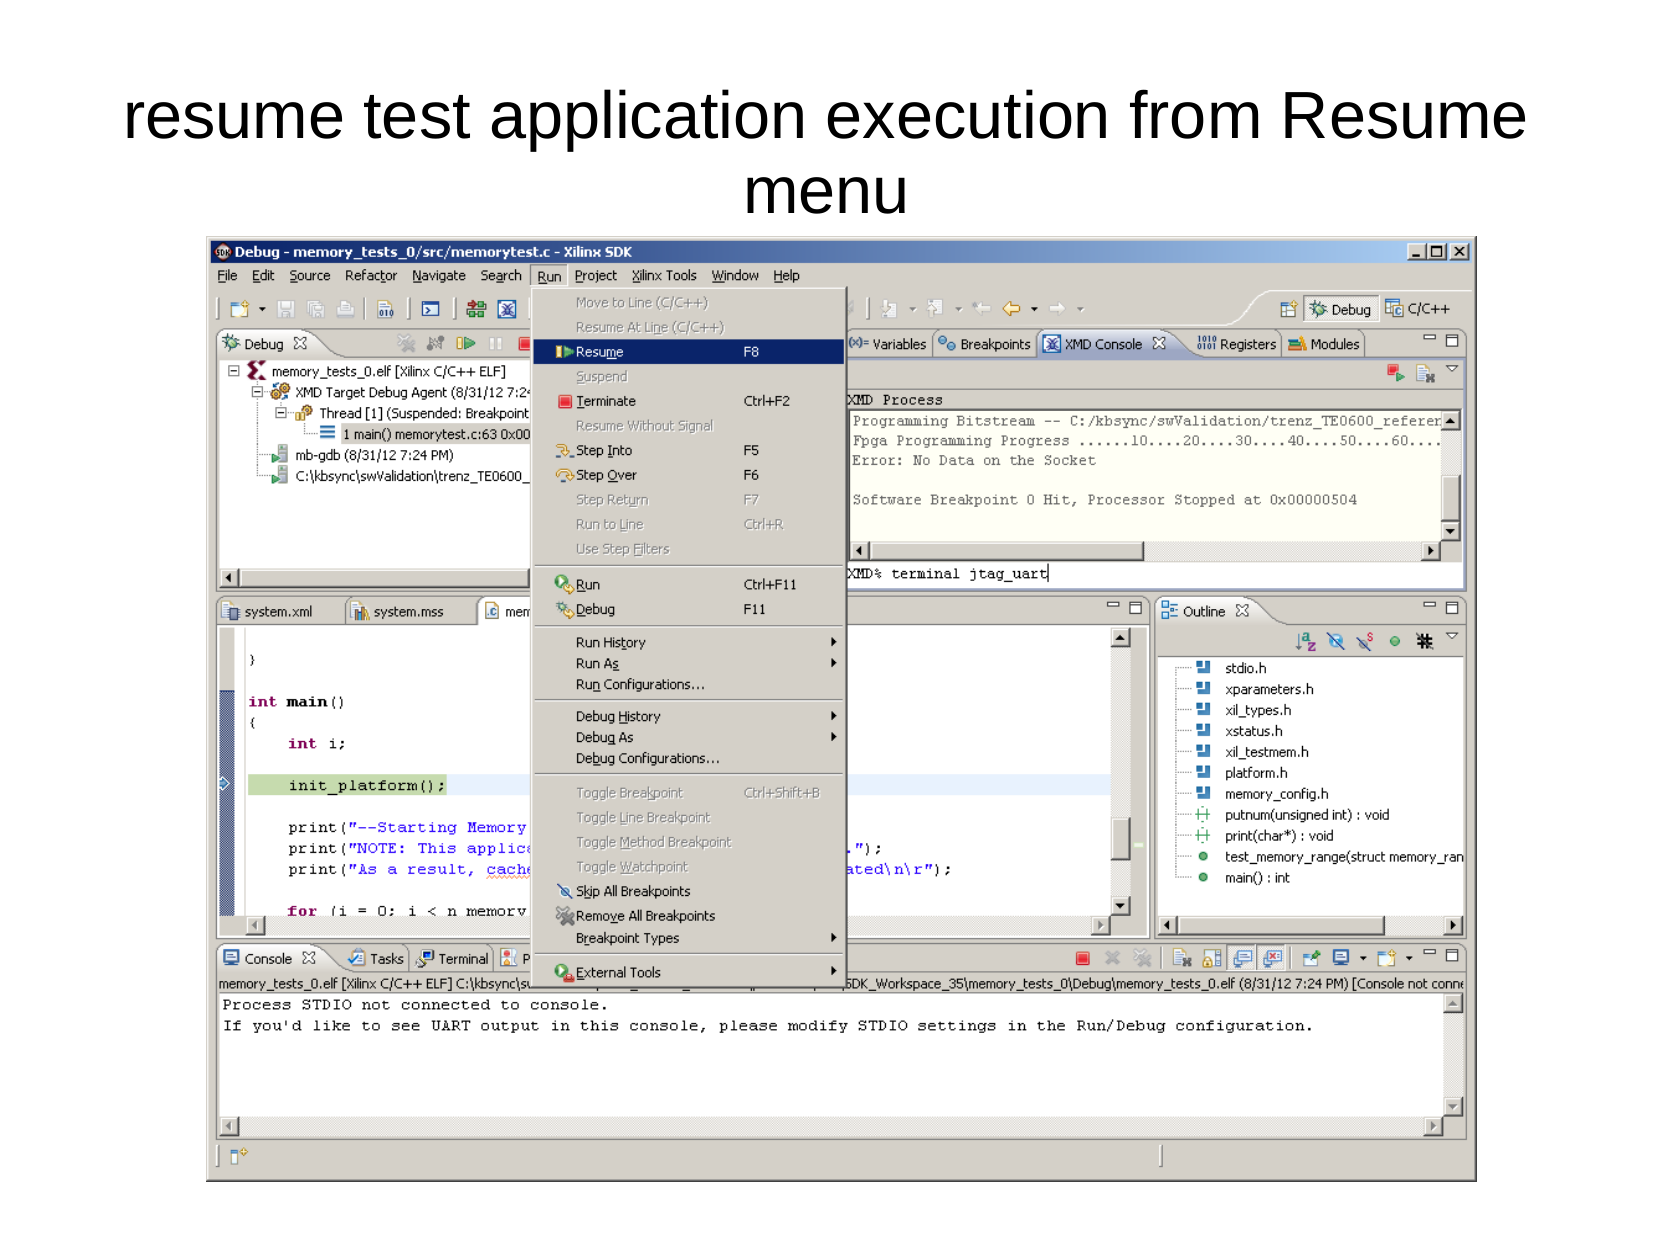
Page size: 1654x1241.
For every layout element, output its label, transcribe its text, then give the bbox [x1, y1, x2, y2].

title resume test application execution from Resume menu [82, 49, 1571, 257]
picture [206, 236, 1477, 1182]
